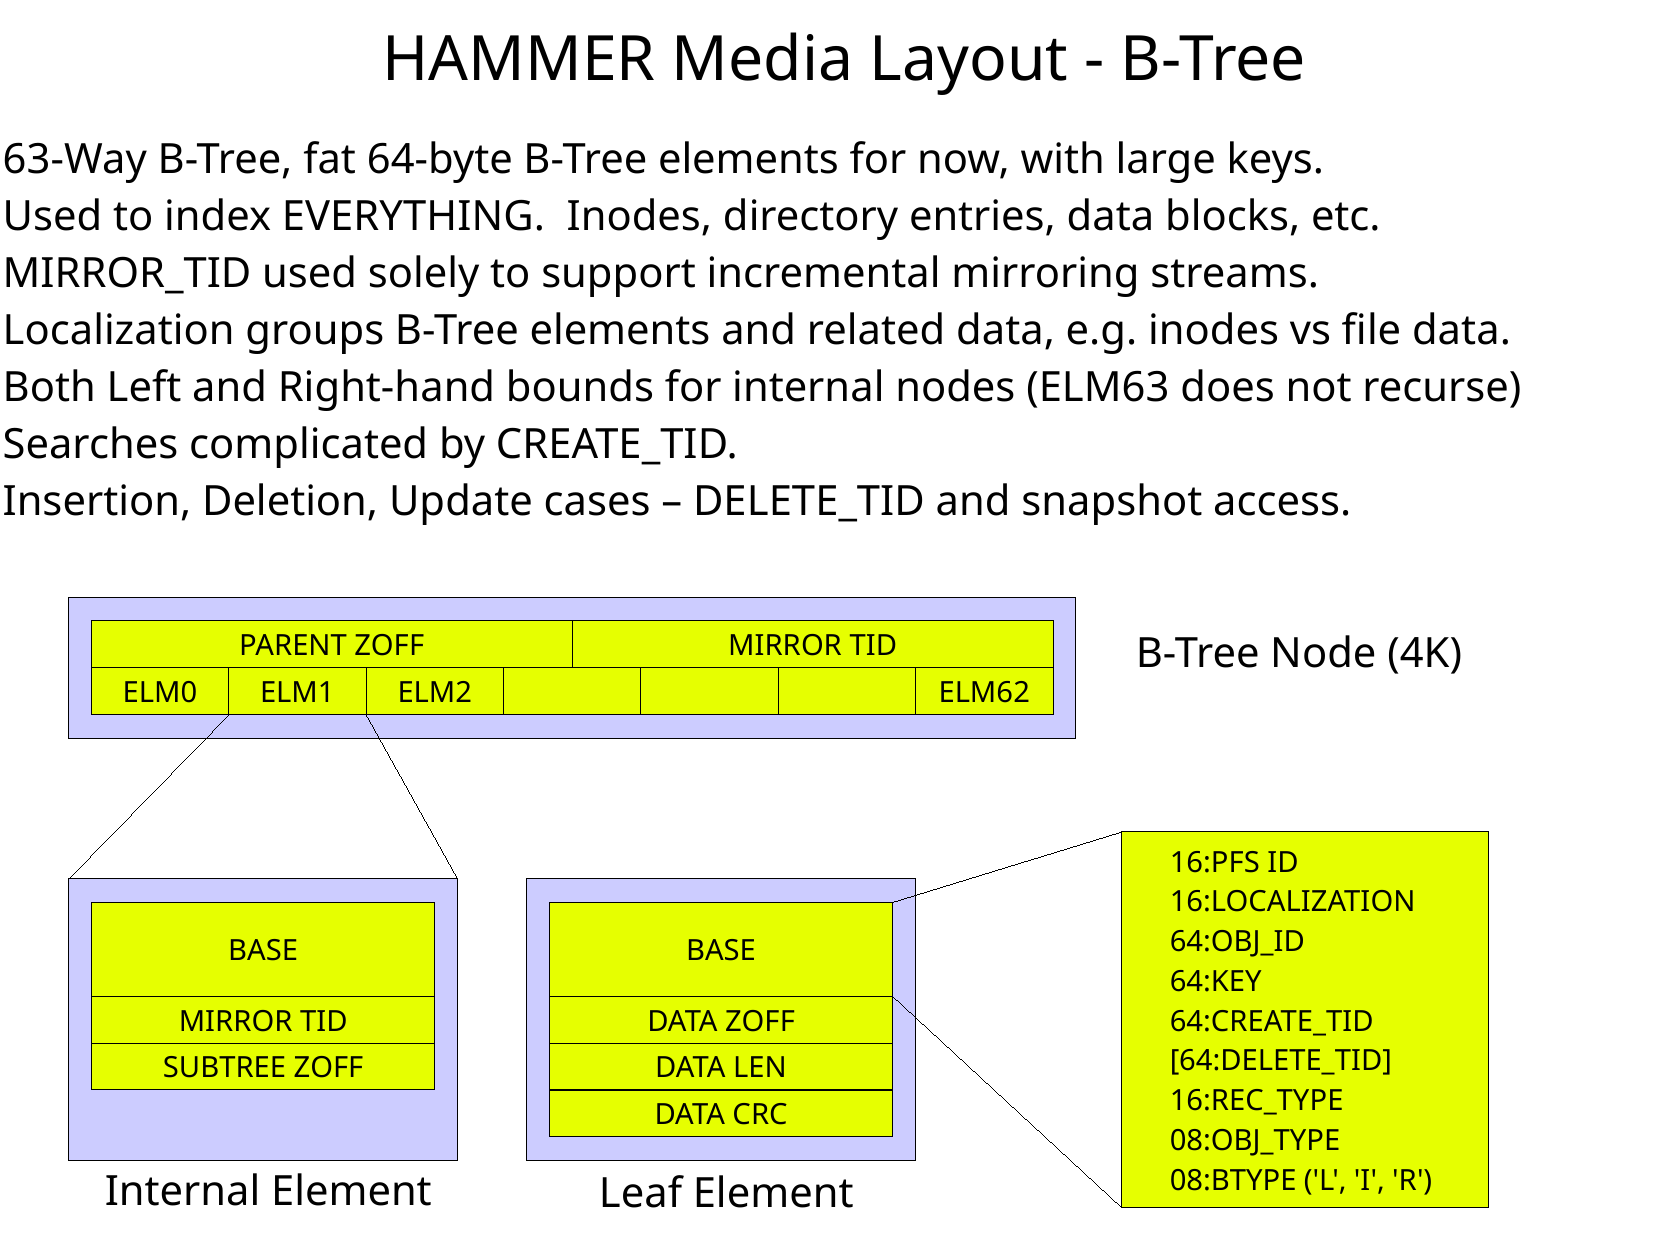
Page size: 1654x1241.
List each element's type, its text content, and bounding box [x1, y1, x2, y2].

text_box ELM62 [916, 667, 1054, 715]
text_box 63-Way B-Tree, fat 64-byte B-Tree elements for now, with large keys. Used to index EVERYTHING. Inodes, directory entries, data blocks, etc. MIRROR_TID used solely to support incremental mirroring streams. Localization groups B-Tree elements and related data, e.g. inodes vs file data. Both Left and Right-hand bounds for internal nodes (ELM63 does not recurse) Searches complicated by CREATE_TID. Insertion, Deletion, Update cases – DELETE_TID and snapshot access. [0, 121, 1654, 545]
text_box DATA LEN [549, 1043, 893, 1090]
text_box SUBTREE ZOFF [91, 1043, 435, 1090]
text_box [68, 878, 458, 1161]
text_box MIRROR TID [91, 996, 435, 1043]
text_box [68, 597, 1076, 739]
text_box DATA ZOFF [549, 996, 893, 1043]
text_box ELM2 [366, 667, 503, 715]
text_box MIRROR TID [572, 620, 1054, 667]
text_box BASE [91, 902, 435, 996]
text_box HAMMER Media Layout - B-Tree [114, 9, 1575, 104]
text_box 16:PFS ID 16:LOCALIZATION 64:OBJ_ID 64:KEY 64:CREATE_TID [64:DELETE_TID] 16:REC_TYPE 08:OBJ_TYPE 08:BTYPE ('L', 'I', 'R') [1121, 831, 1489, 1208]
text_box Leaf Element [531, 1152, 922, 1230]
text_box ELM1 [228, 667, 366, 715]
text_box [526, 878, 916, 1161]
text_box BASE [549, 902, 893, 996]
text_box PARENT ZOFF [91, 620, 572, 667]
text_box B-Tree Node (4K) [1068, 613, 1529, 690]
text_box ELM0 [91, 667, 228, 715]
text_box Internal Element [73, 1151, 464, 1228]
text_box DATA CRC [549, 1090, 893, 1137]
